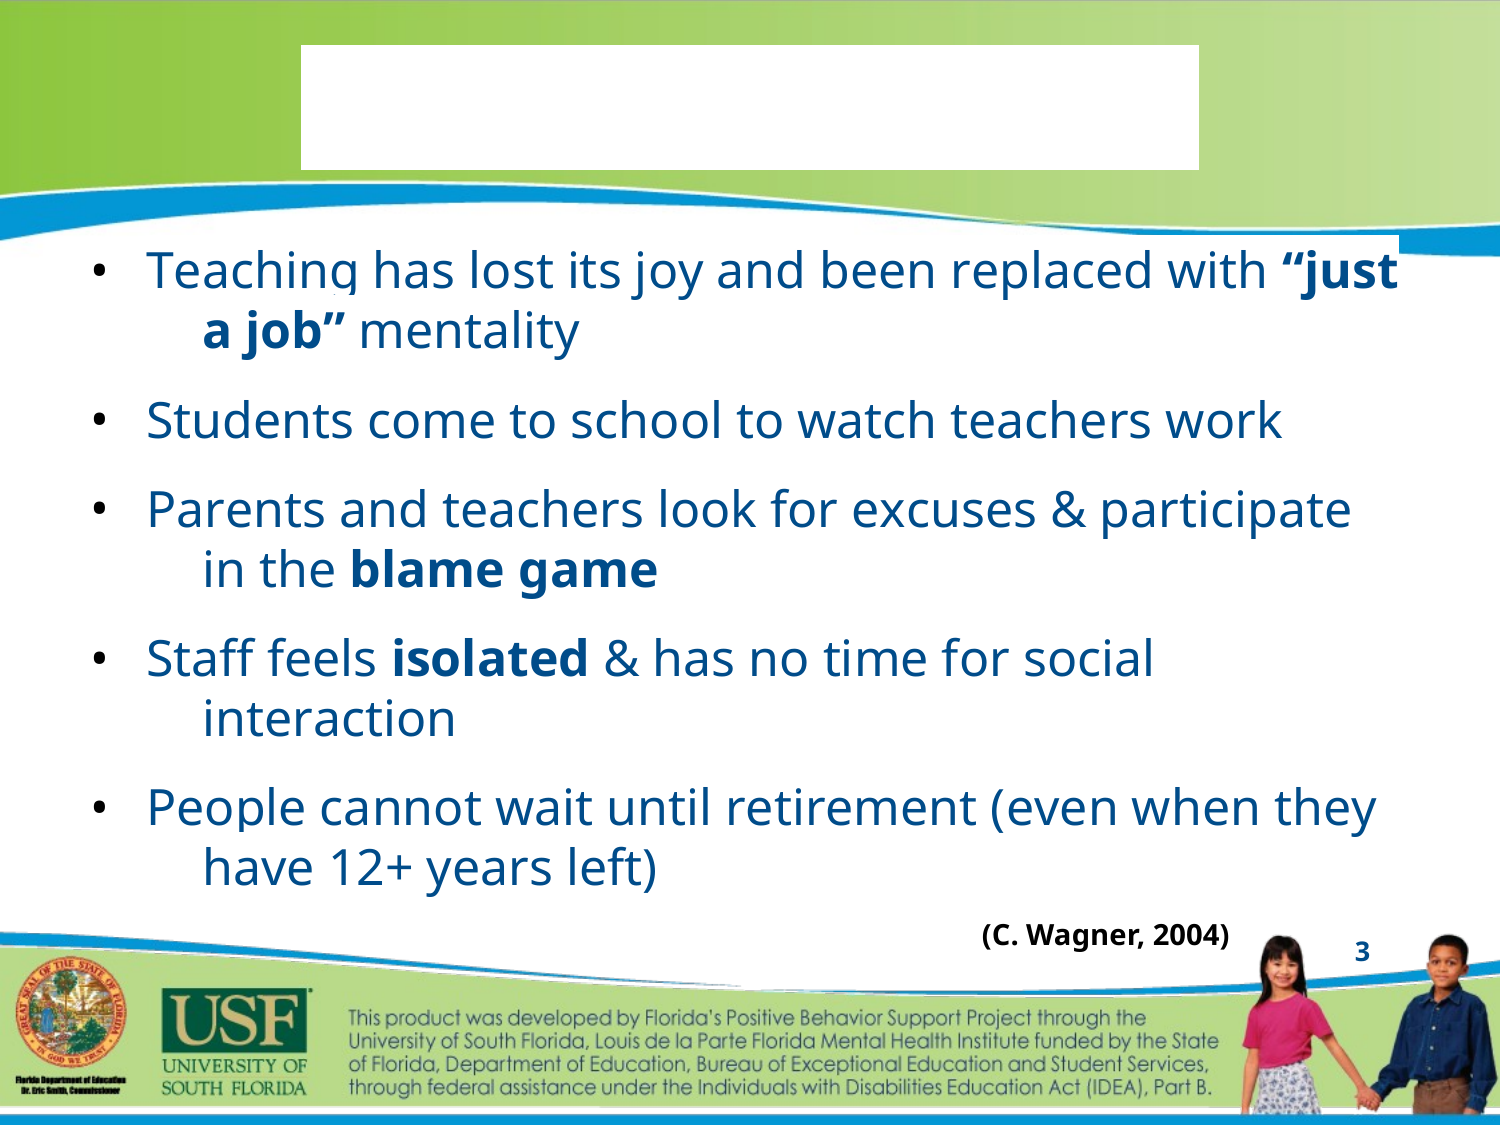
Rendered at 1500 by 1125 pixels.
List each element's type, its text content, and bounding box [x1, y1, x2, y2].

text_box (C. Wagner, 2004) [817, 912, 1245, 959]
picture [0, 928, 1500, 1116]
picture [0, 0, 1500, 258]
picture [0, 928, 75, 935]
picture [1426, 254, 1500, 258]
list Teaching has lost its joy and been replaced with “just a job” mentality Students come to school to watch teachers work Parents and teachers look for excuses & participate in the blame game Staff feels isolated & has no time for social interaction People cannot wait until retirement (even when they have 12+ years left) [75, 231, 1426, 950]
title Is This Your School? [75, 24, 1426, 188]
